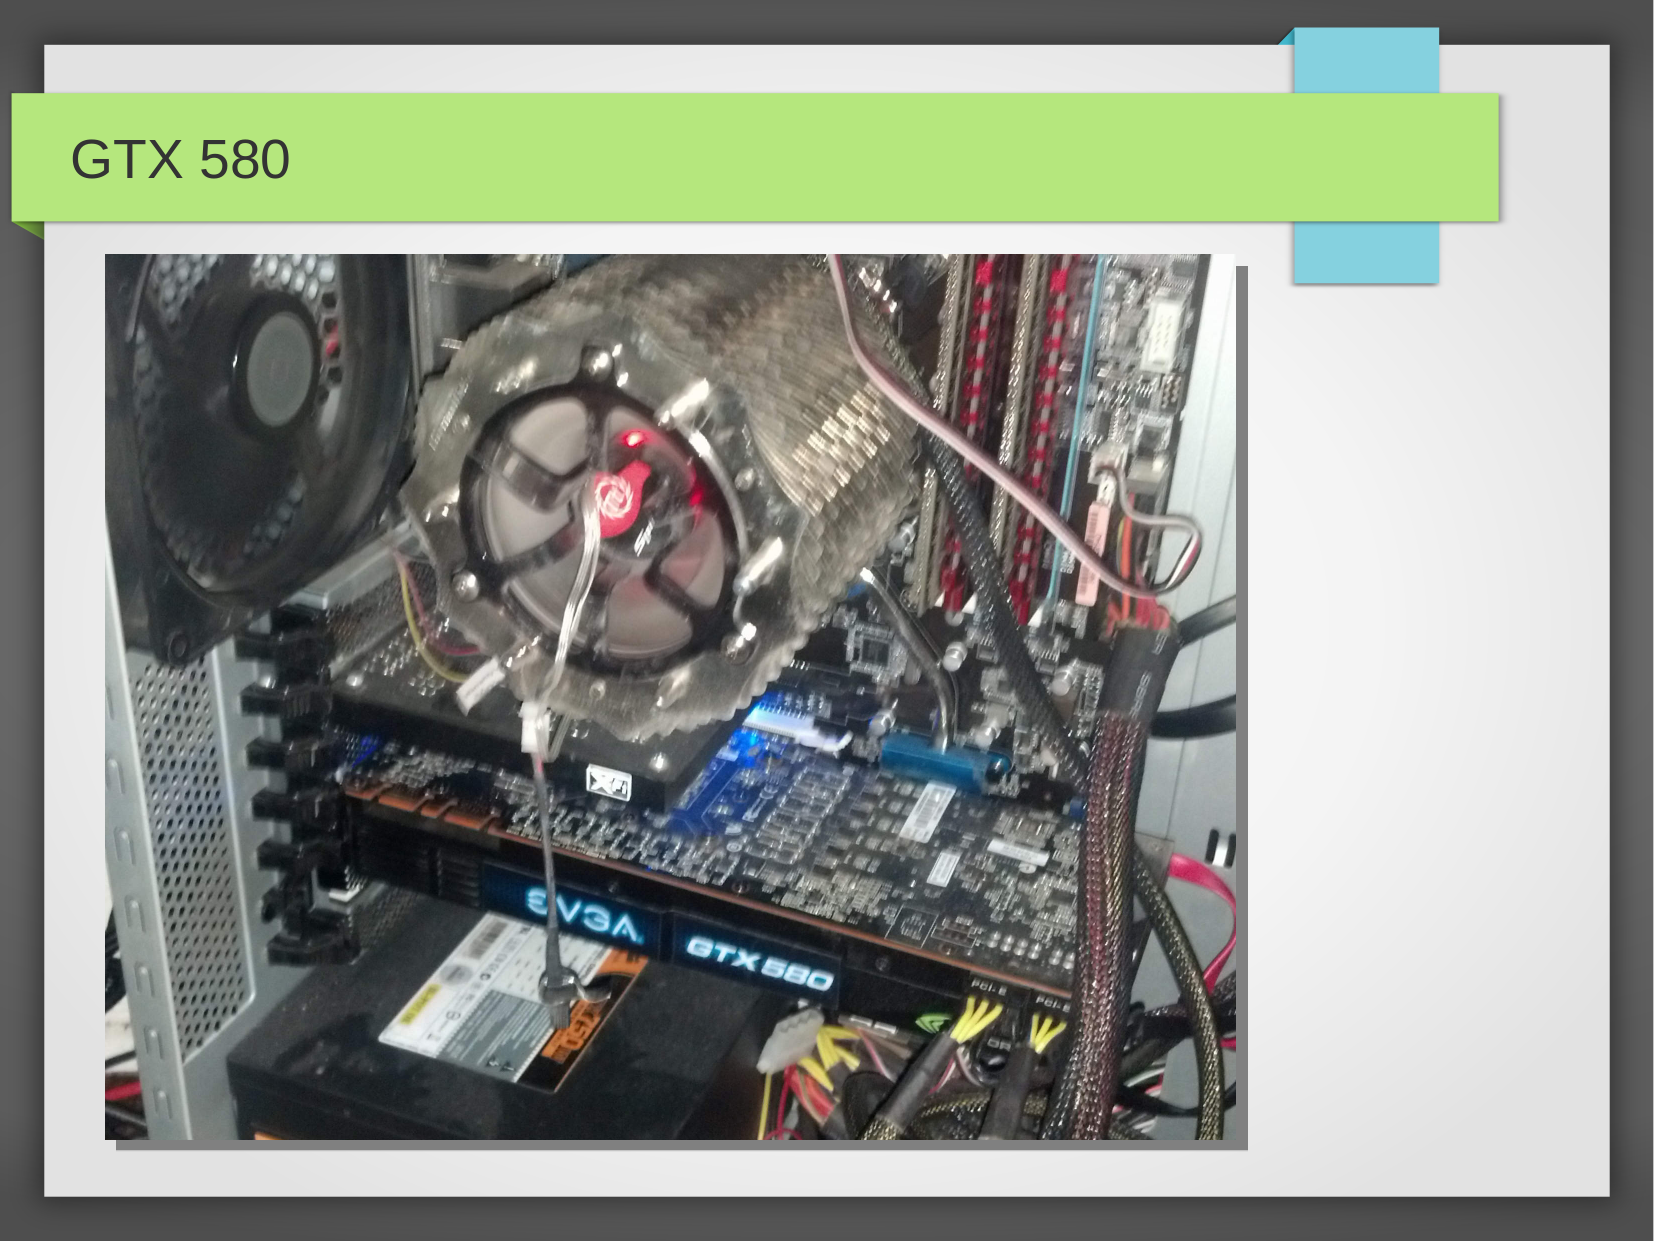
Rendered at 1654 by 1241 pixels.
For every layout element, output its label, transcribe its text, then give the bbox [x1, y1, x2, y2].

title GTX 580 [70, 106, 1229, 213]
picture [0, 0, 1654, 1241]
